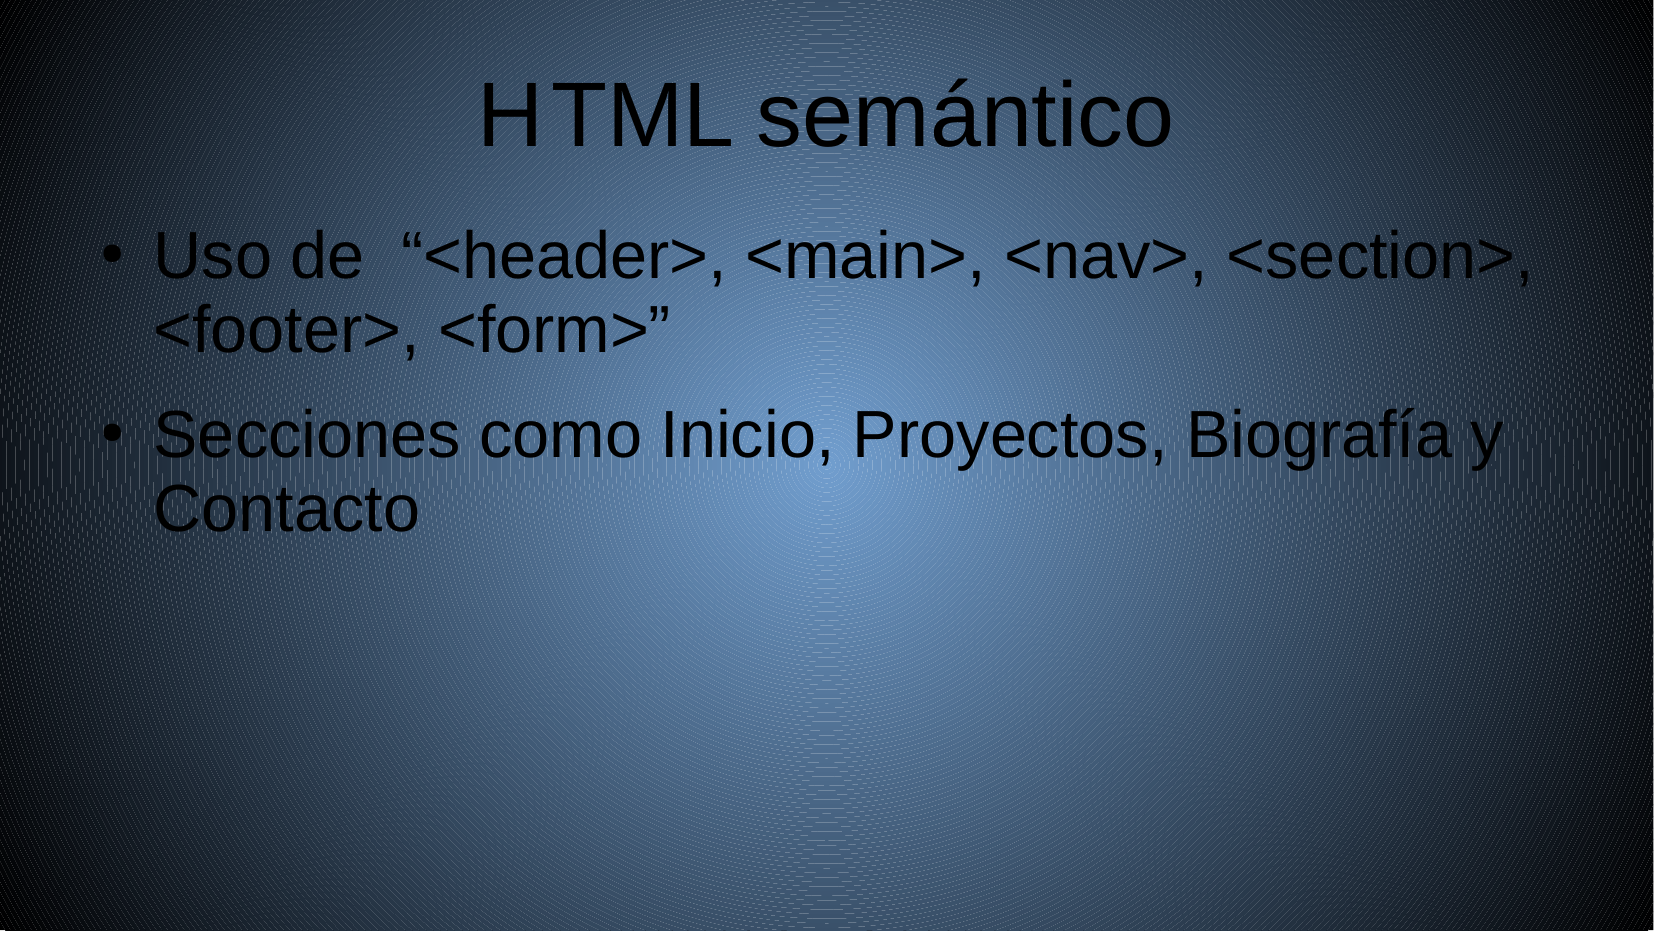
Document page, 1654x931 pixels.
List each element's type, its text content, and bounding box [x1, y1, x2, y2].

title H TML semántico [82, 37, 1571, 193]
list Uso de “<header>, <main>, <nav>, <section>, <footer>, <form>” Secciones como Inicio, Proyectos, Biografía y Contacto [82, 217, 1571, 758]
